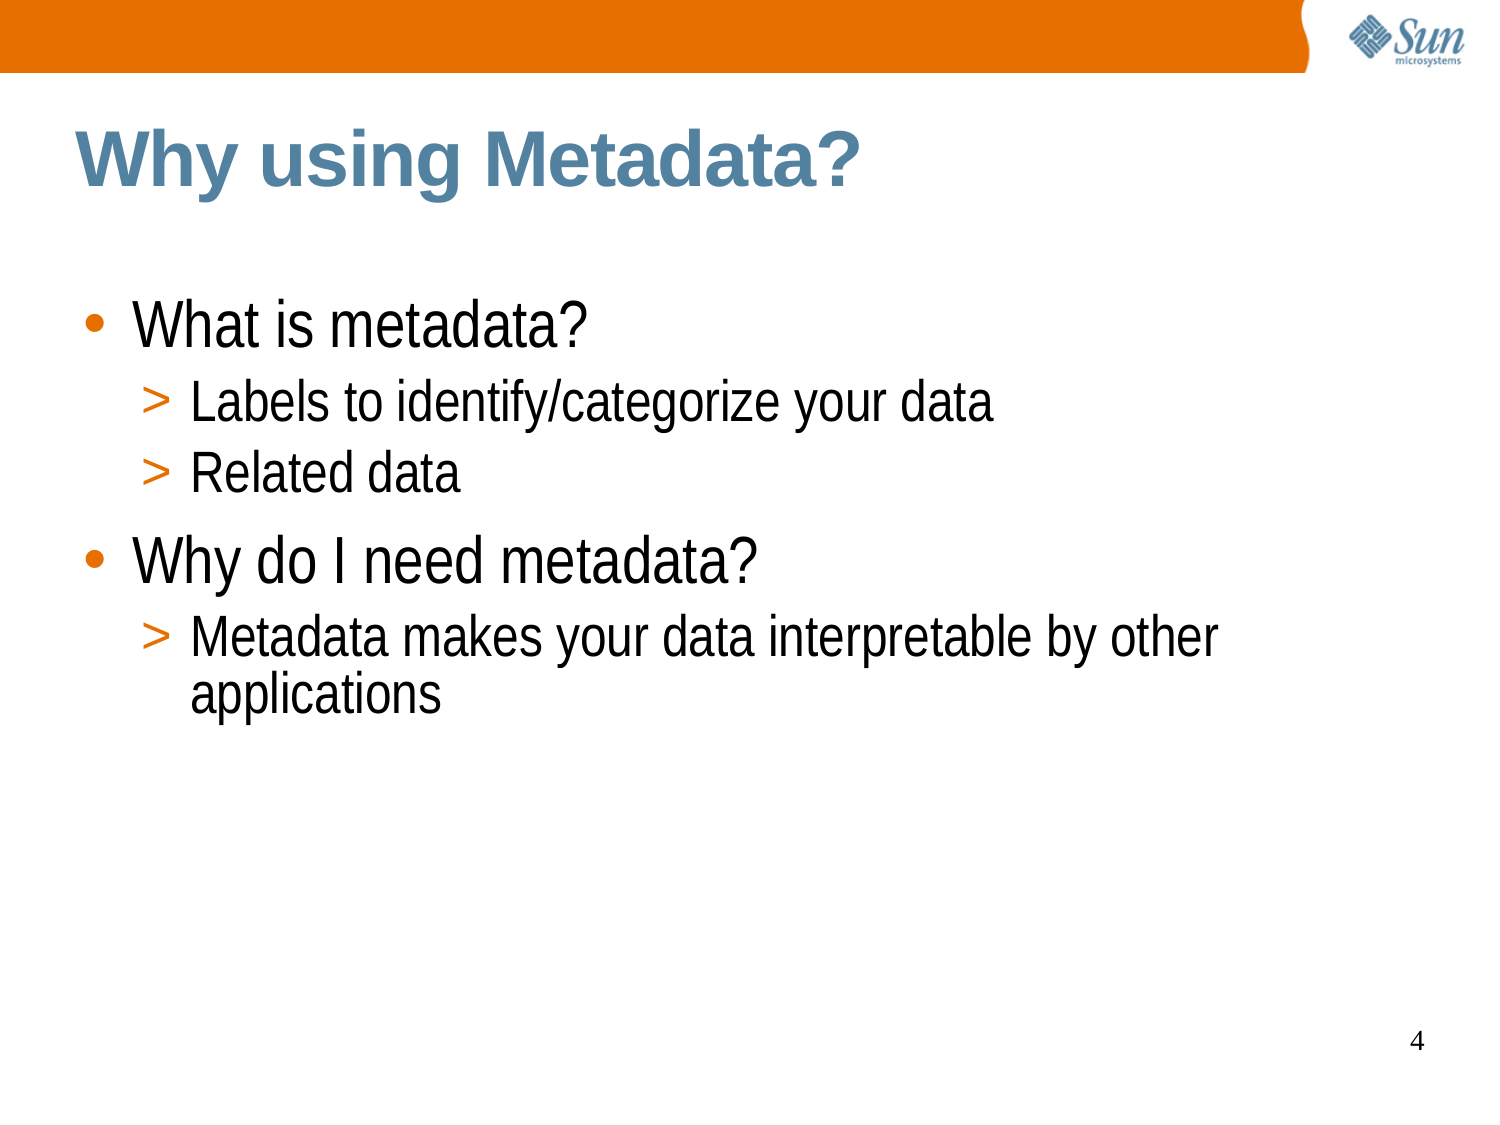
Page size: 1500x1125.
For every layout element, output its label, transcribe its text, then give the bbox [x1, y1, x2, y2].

picture [0, 0, 1500, 73]
list What is metadata? Labels to identify/categorize your data Related data Why do I need metadata? Metadata makes your data interpretable by other applications [64, 295, 1401, 863]
title Why using Metadata? [75, 123, 1437, 227]
